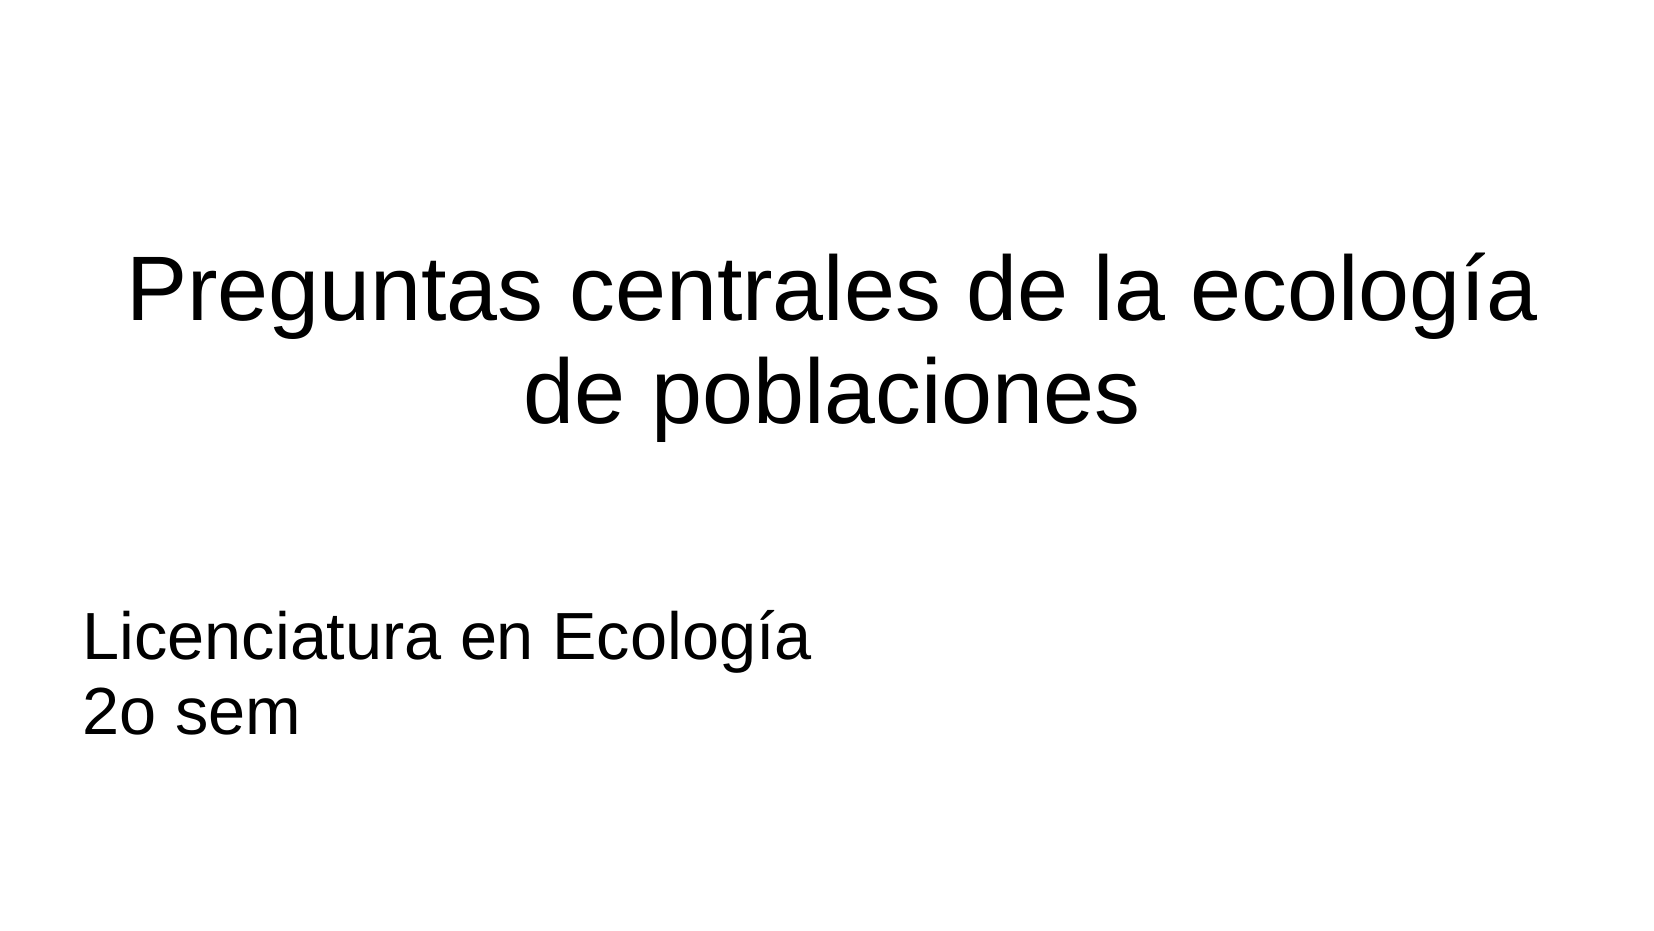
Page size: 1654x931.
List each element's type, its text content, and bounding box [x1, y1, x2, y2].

subtitle Licenciatura en Ecología 2o sem [82, 590, 1571, 758]
title Preguntas centrales de la ecología de poblaciones [88, 237, 1577, 443]
